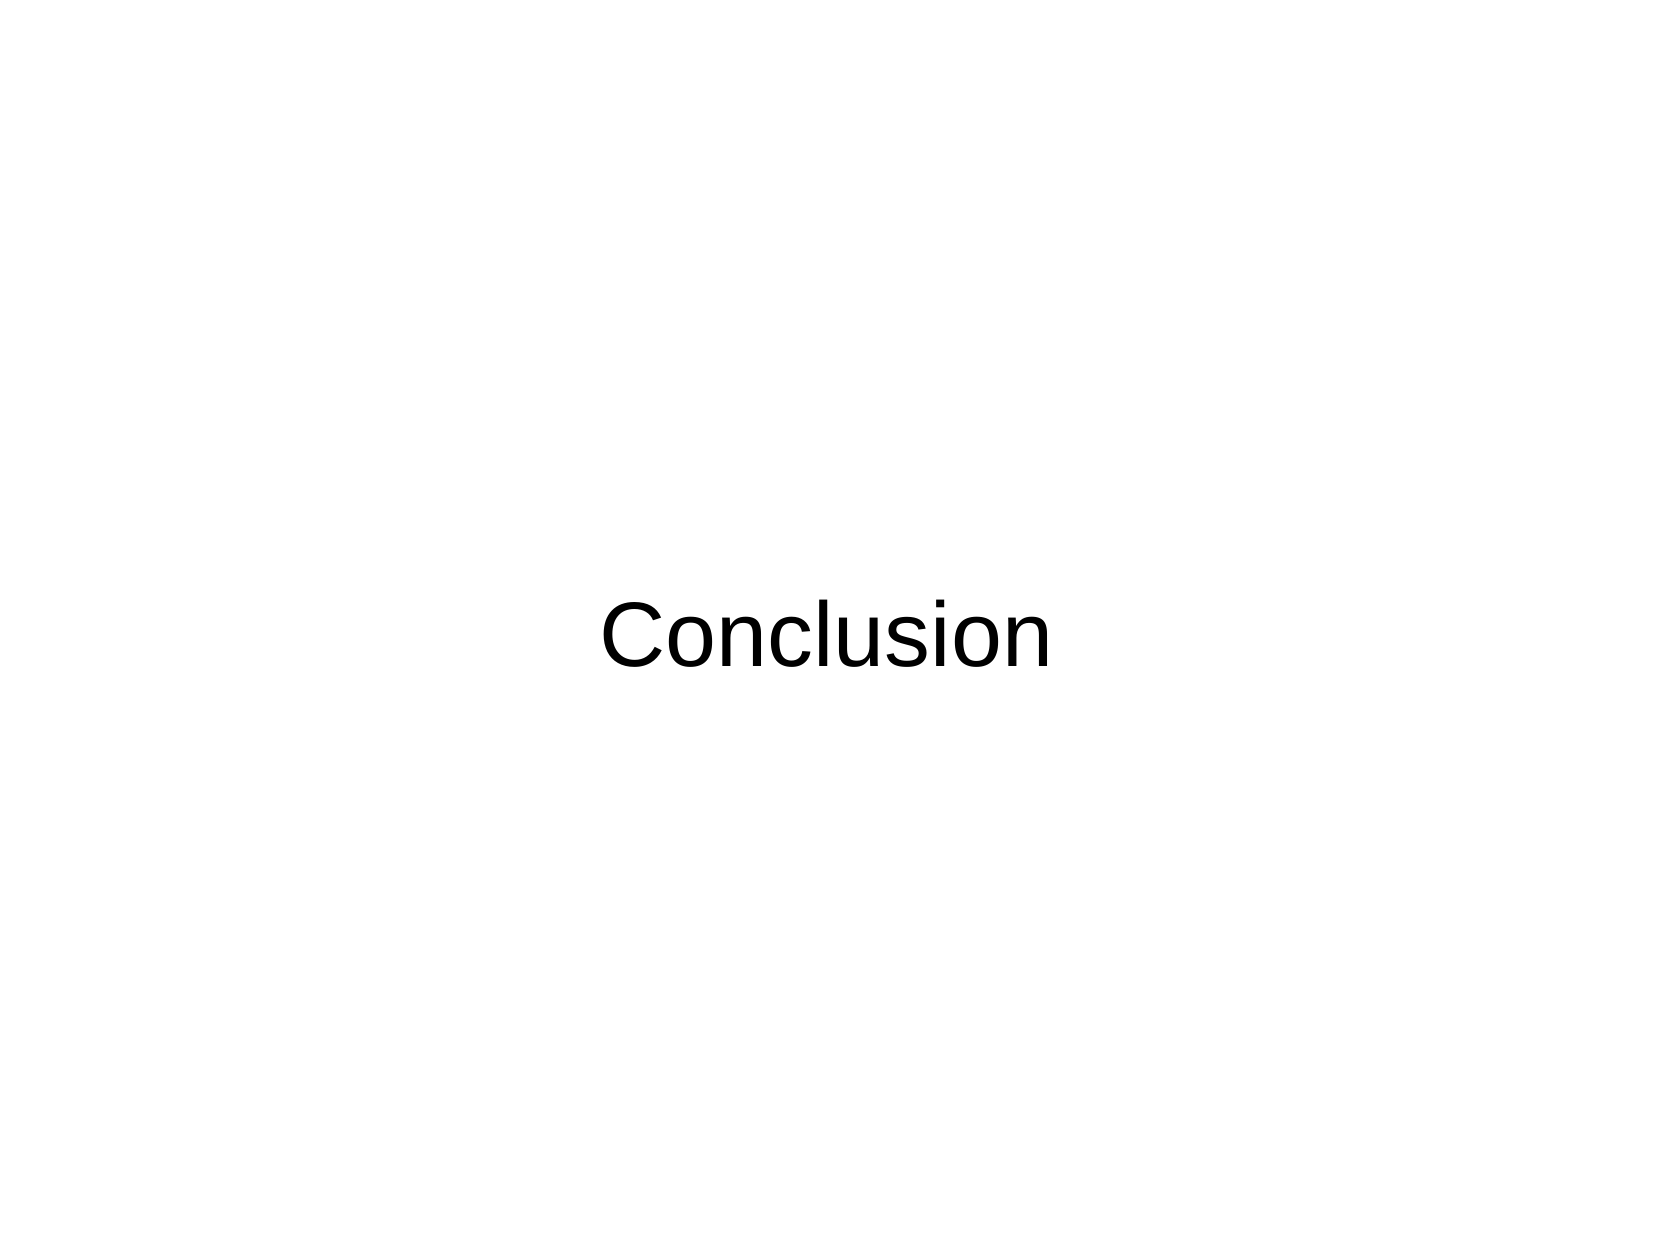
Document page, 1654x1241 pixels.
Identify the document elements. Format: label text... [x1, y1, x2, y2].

title Conclusion [82, 531, 1571, 739]
